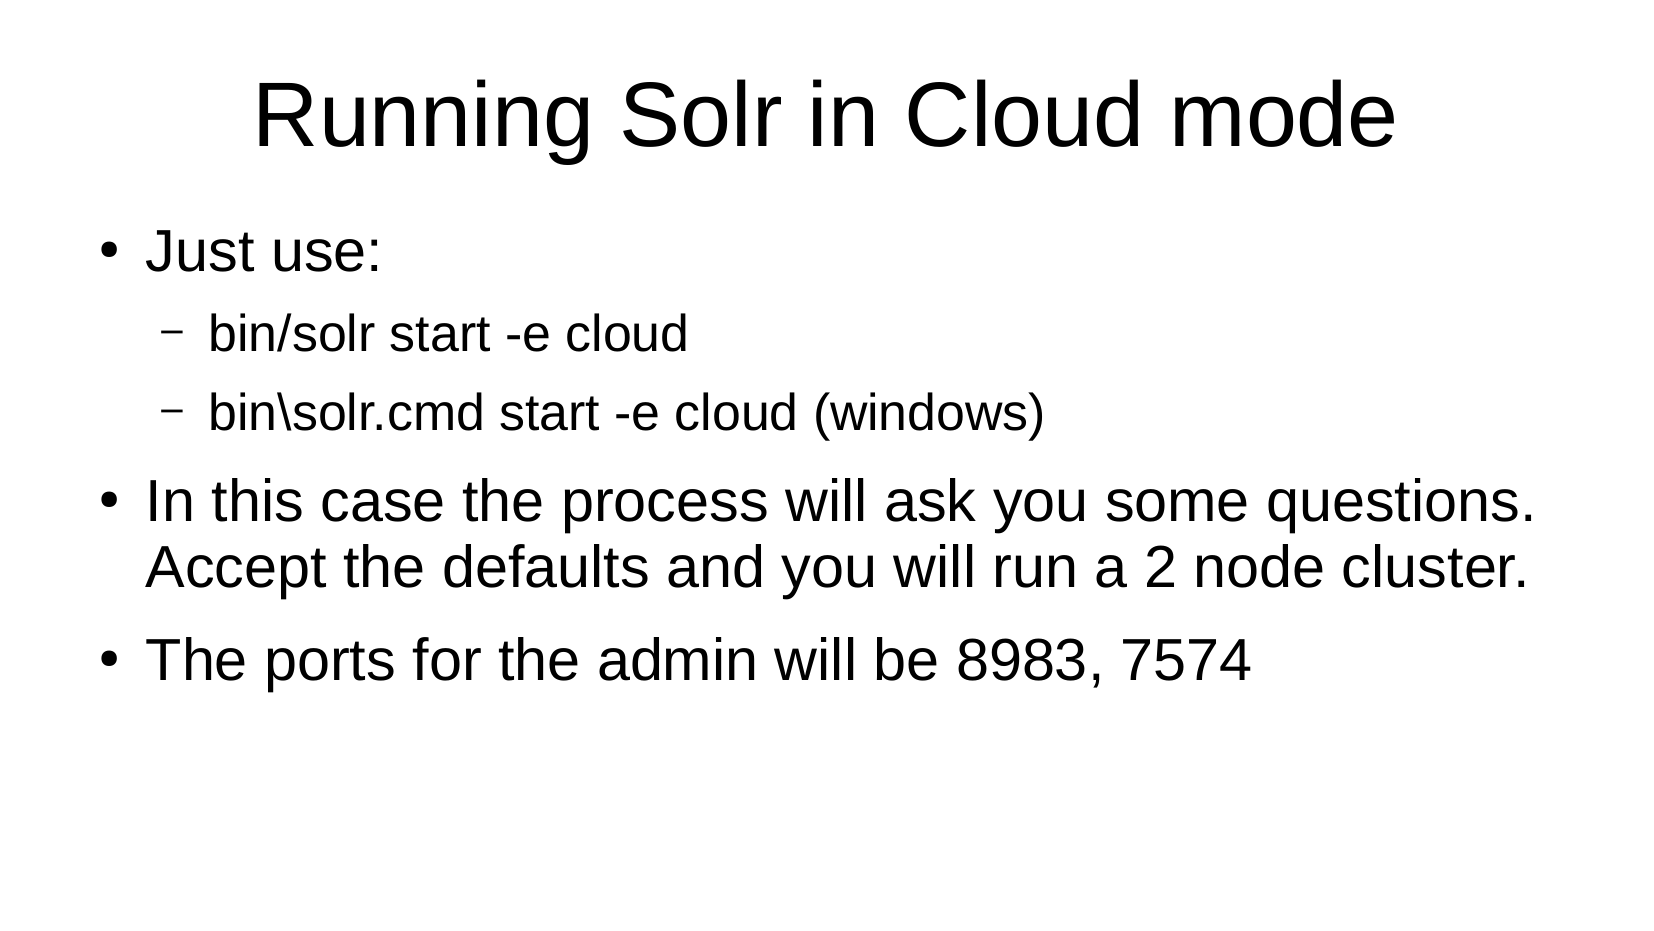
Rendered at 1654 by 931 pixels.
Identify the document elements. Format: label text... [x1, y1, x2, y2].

title Running Solr in Cloud mode [82, 37, 1571, 193]
list Just use: bin/solr start -e cloud bin\solr.cmd start -e cloud (windows) In this case the process will ask you some questions. Accept the defaults and you will run a 2 node cluster. The ports for the admin will be 8983, 7574 [82, 217, 1571, 758]
